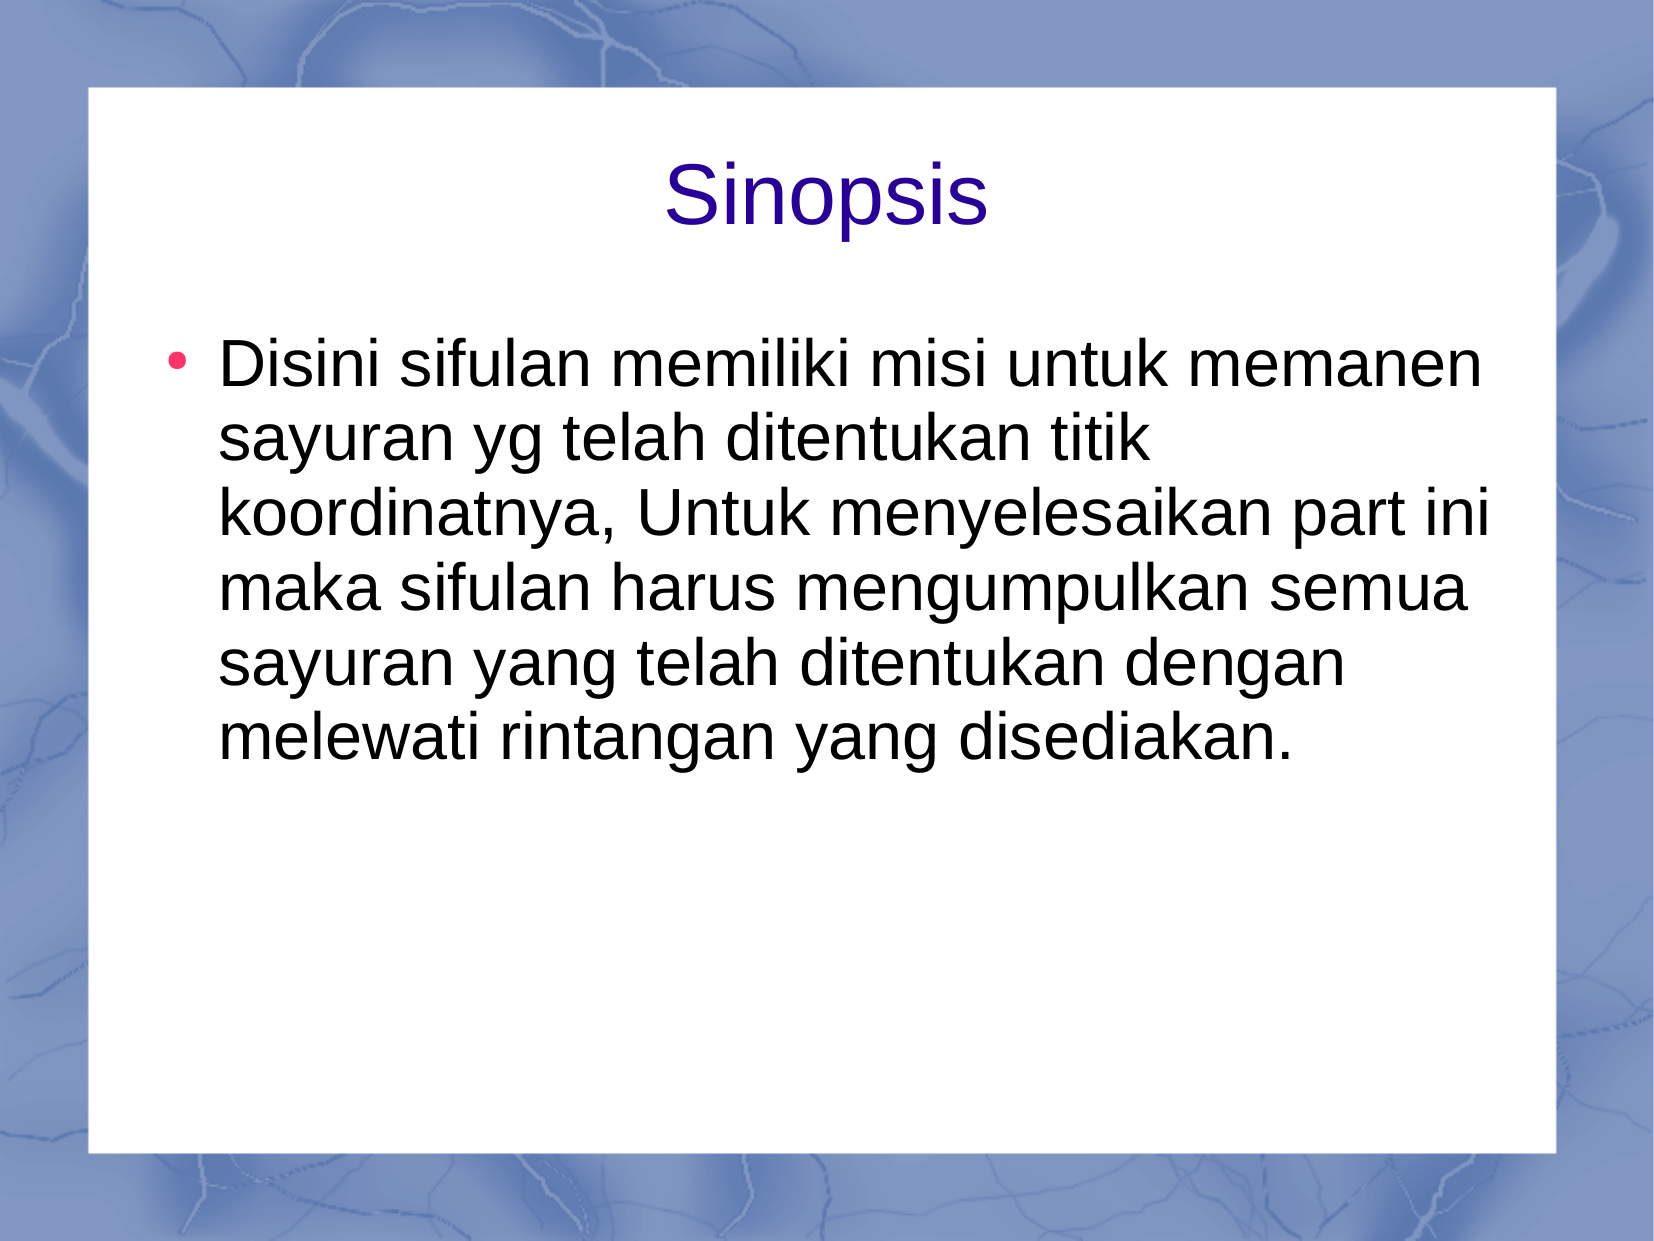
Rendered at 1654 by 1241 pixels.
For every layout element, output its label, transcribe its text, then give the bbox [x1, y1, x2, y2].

list Disini sifulan memiliki misi untuk memanen sayuran yg telah ditentukan titik koordinatnya, Untuk menyelesaikan part ini maka sifulan harus mengumpulkan semua sayuran yang telah ditentukan dengan melewati rintangan yang disediakan. [147, 325, 1506, 1010]
picture [0, 0, 1654, 1241]
title Sinopsis [118, 90, 1536, 298]
